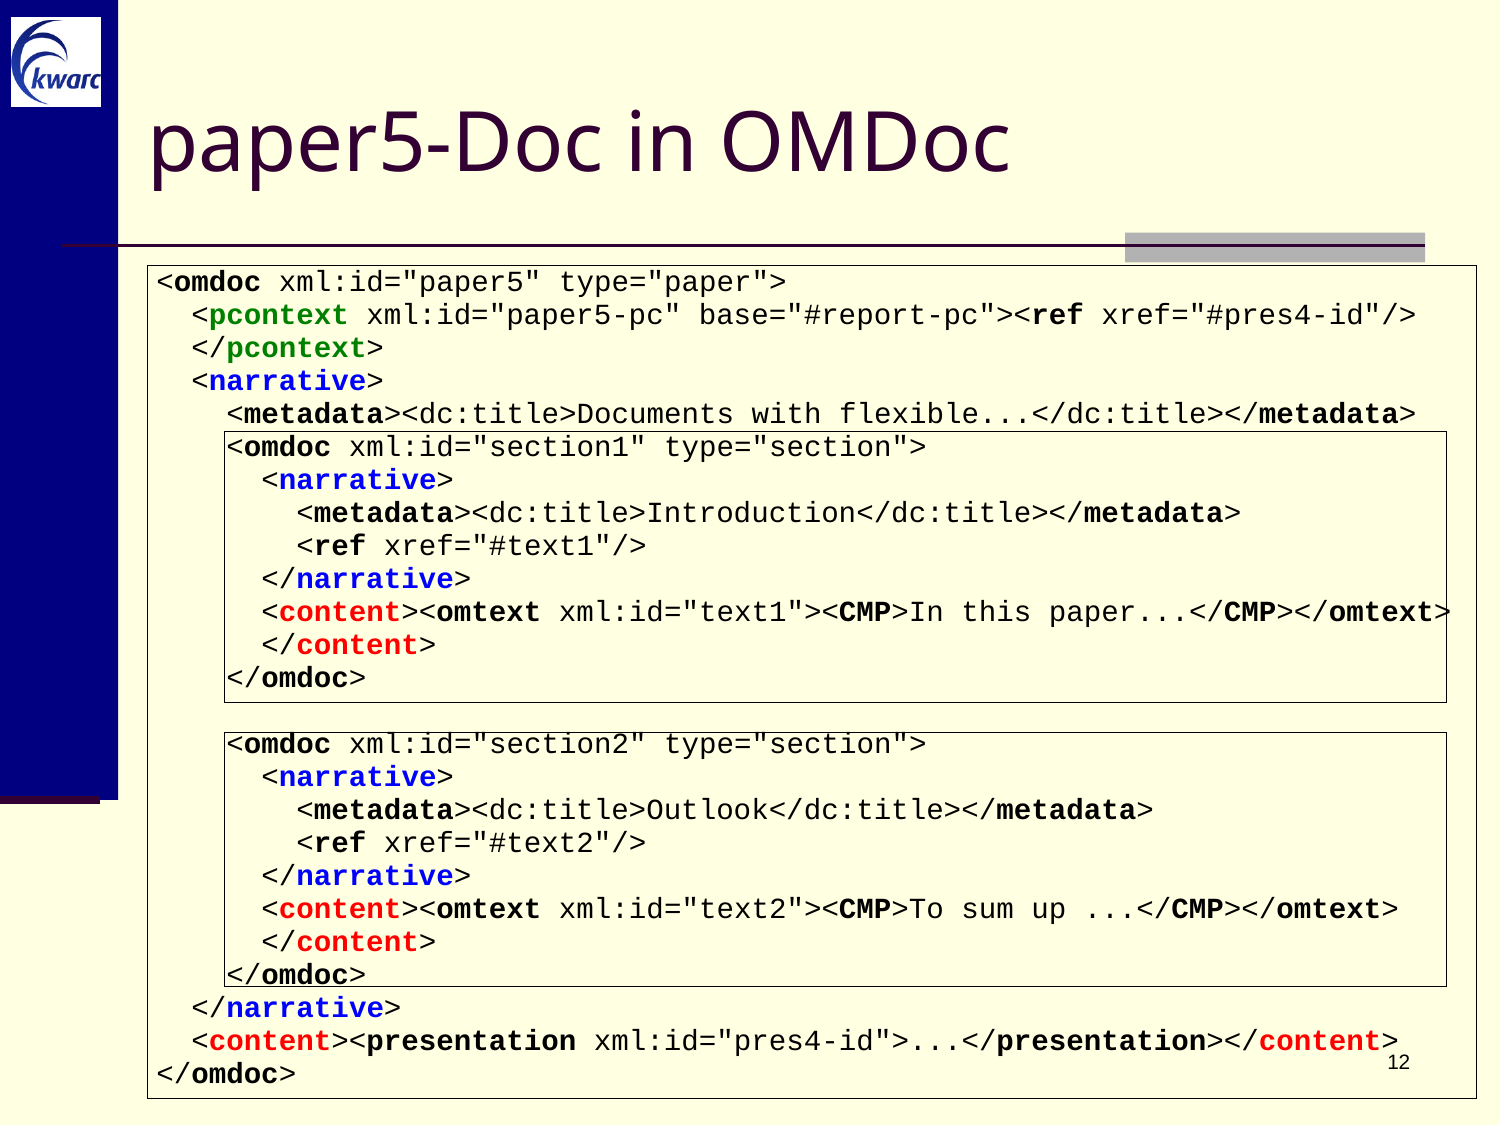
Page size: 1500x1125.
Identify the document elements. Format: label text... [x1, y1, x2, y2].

text_box <omdoc xml:id="paper5" type="paper"> <pcontext xml:id="paper5-pc" base="#report-pc"><ref xref="#pres4-id"/> </pcontext> <narrative> <metadata><dc:title>Documents with flexible...</dc:title></metadata> <omdoc xml:id="section1" type="section"> <narrative> <metadata><dc:title>Introduction</dc:title></metadata> <ref xref="#text1"/> </narrative> <content><omtext xml:id="text1"><CMP>In this paper...</CMP></omtext> </content> </omdoc> <omdoc xml:id="section2" type="section"> <narrative> <metadata><dc:title>Outlook</dc:title></metadata> <ref xref="#text2"/> </narrative> <content><omtext xml:id="text2"><CMP>To sum up ...</CMP></omtext> </content> </omdoc> </narrative> <content><presentation xml:id="pres4-id">...</presentation></content> </omdoc> [148, 266, 1448, 1098]
picture [11, 17, 101, 107]
title paper5-Doc in OMDoc [147, 26, 1425, 253]
text_box <omdoc xml:id="paper5" type="paper"> <pcontext xml:id="paper5-pc" base="#report-pc"><ref xref="#pres4-id"/> </pcontext> <narrative> <metadata><dc:title>Documents with flexible...</dc:title></metadata> <omdoc xml:id="section1" type="section"> <narrative> <metadata><dc:title>Introduction</dc:title></metadata> <ref xref="#text1"/> </narrative> <content><omtext xml:id="text1"><CMP>In this paper...</CMP></omtext> </content> </omdoc> <omdoc xml:id="section2" type="section"> <narrative> <metadata><dc:title>Outlook</dc:title></metadata> <ref xref="#text2"/> </narrative> <content><omtext xml:id="text2"><CMP>To sum up ...</CMP></omtext> </content> </omdoc> </narrative> <content><presentation xml:id="pres4-id">...</presentation></content> </omdoc> [141, 259, 1448, 1100]
